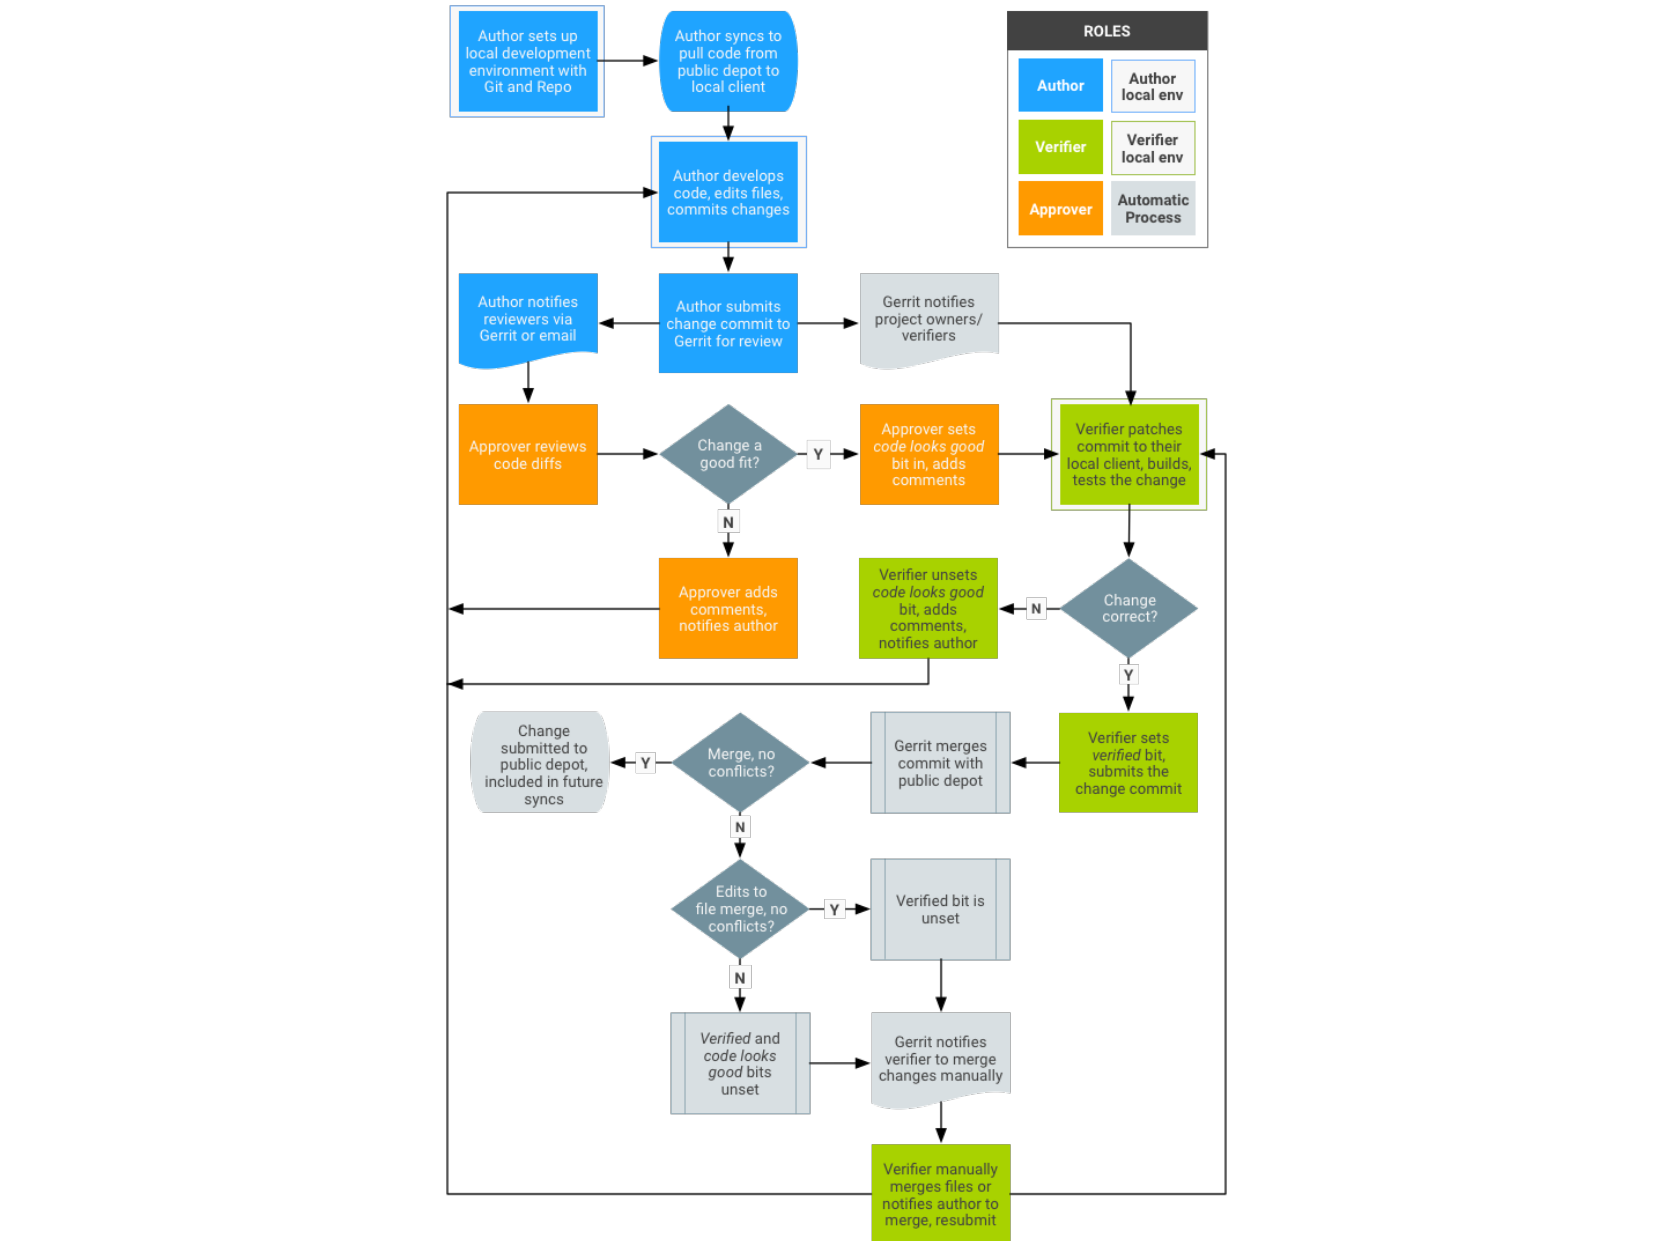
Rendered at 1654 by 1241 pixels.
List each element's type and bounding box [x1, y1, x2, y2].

picture [444, 3, 1228, 1241]
